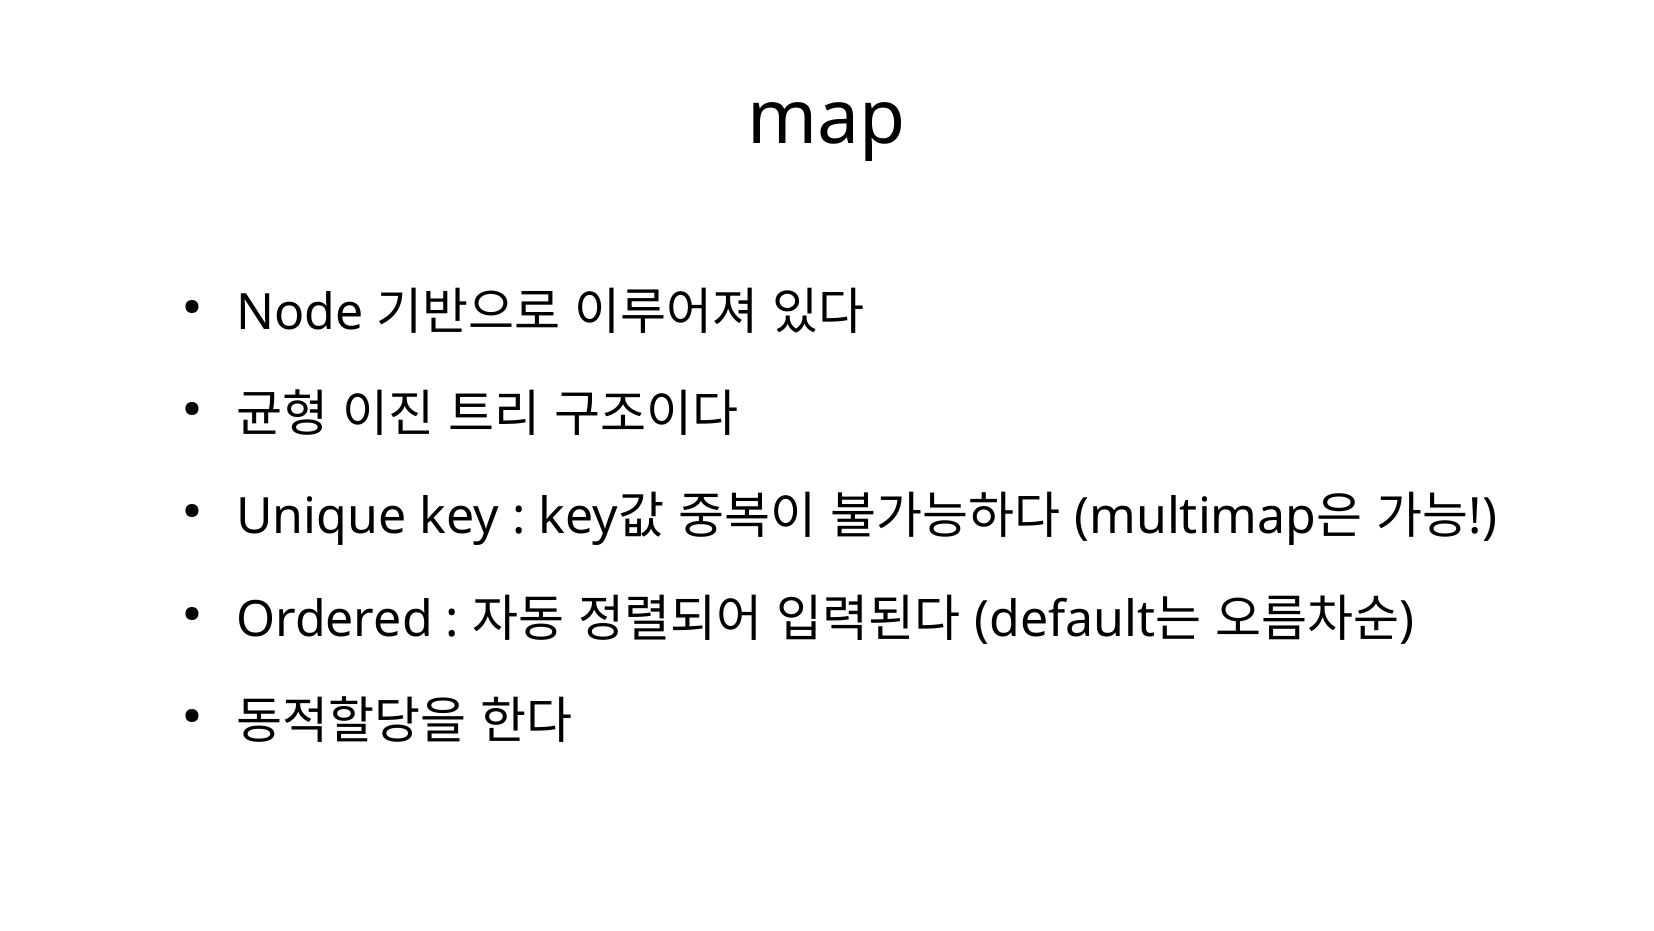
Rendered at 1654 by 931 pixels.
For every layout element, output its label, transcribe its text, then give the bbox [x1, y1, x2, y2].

list Node 기반으로 이루어져 있다 균형 이진 트리 구조이다 Unique key : key값 중복이 불가능하다 (multimap은 가능!) Ordered : 자동 정렬되어 입력된다 (default는 오름차순) 동적할당을 한다 [165, 271, 1654, 812]
title map [82, 37, 1571, 193]
